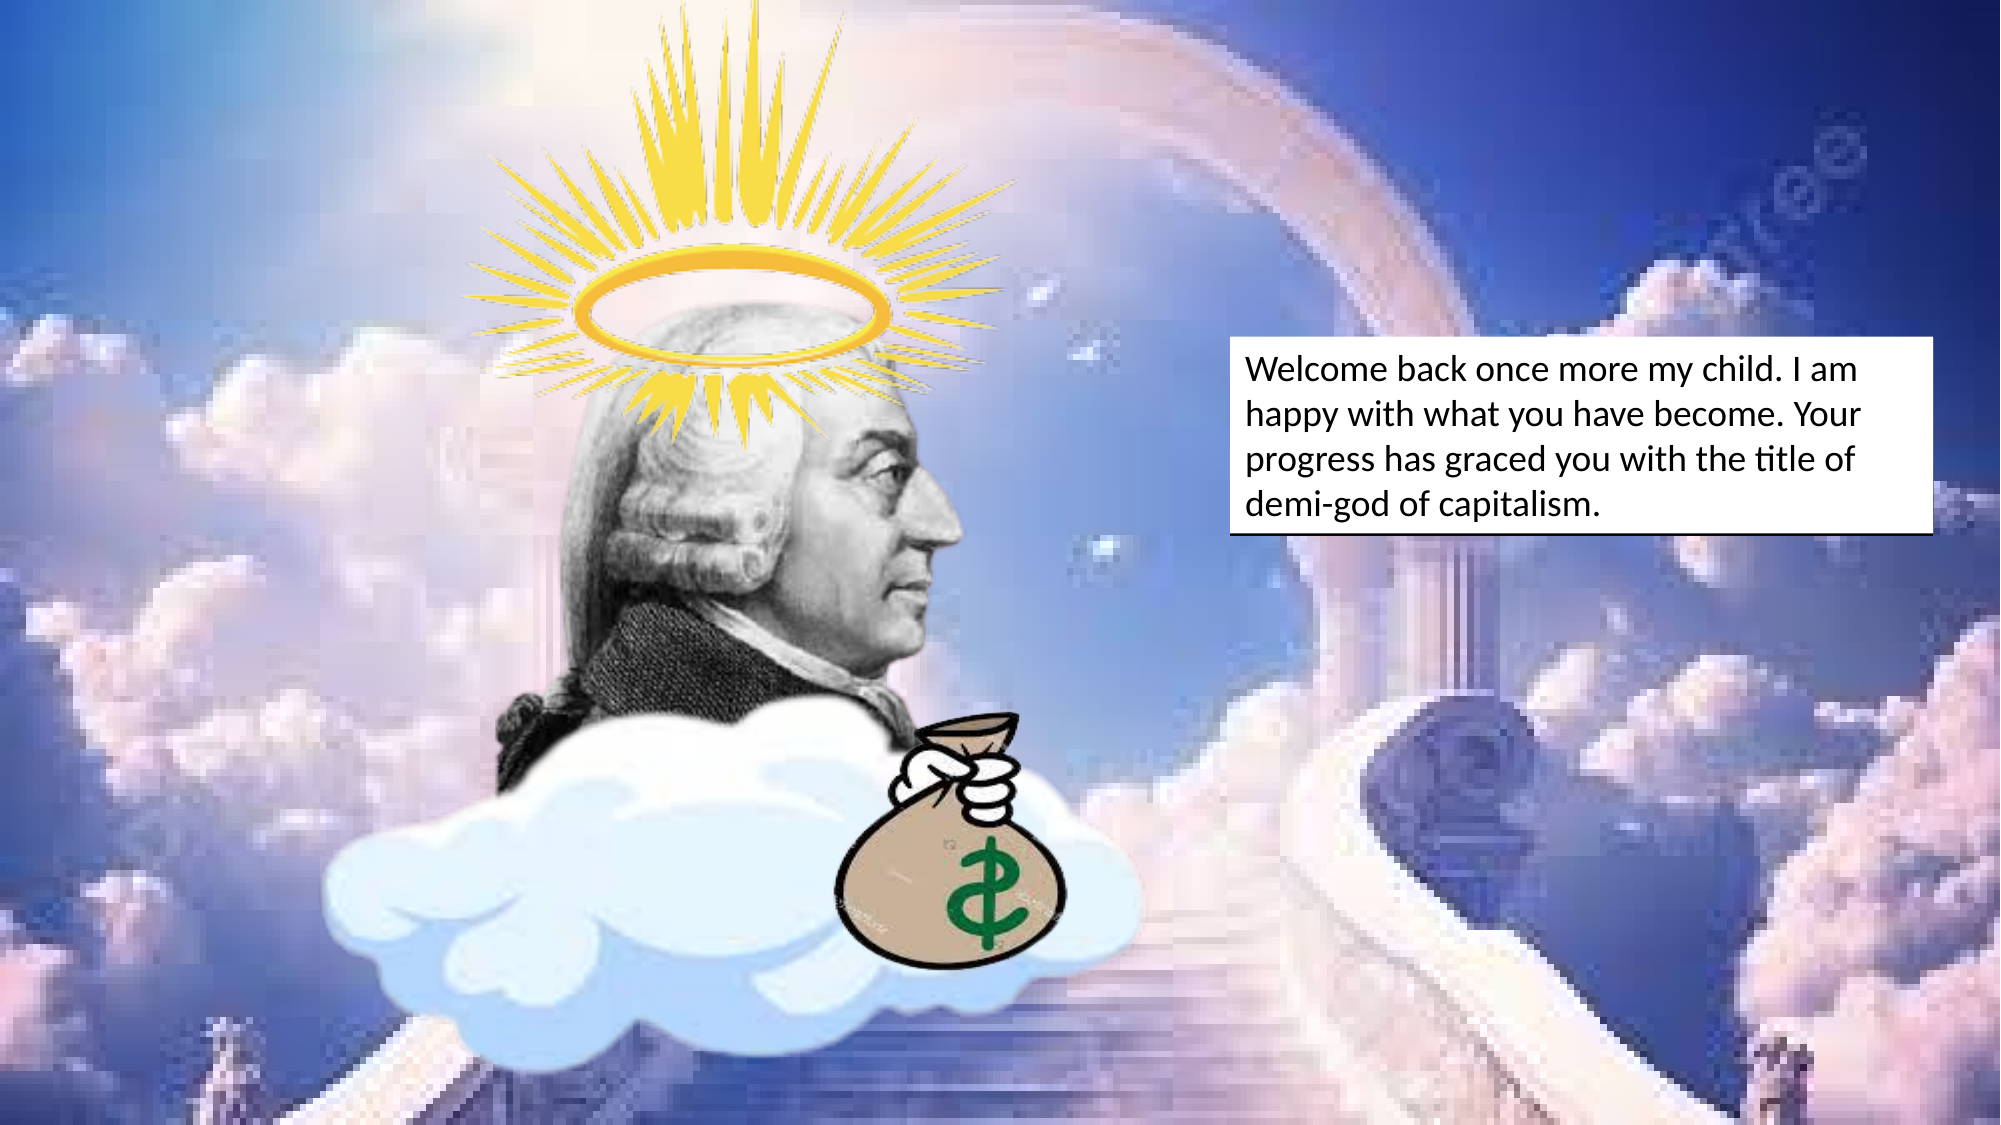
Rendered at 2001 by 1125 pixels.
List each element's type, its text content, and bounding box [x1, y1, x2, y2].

picture [0, 0, 2000, 1125]
text_box Welcome back once more my child. I am happy with what you have become. Your progress has graced you with the title of demi-god of capitalism. [1230, 336, 1934, 534]
